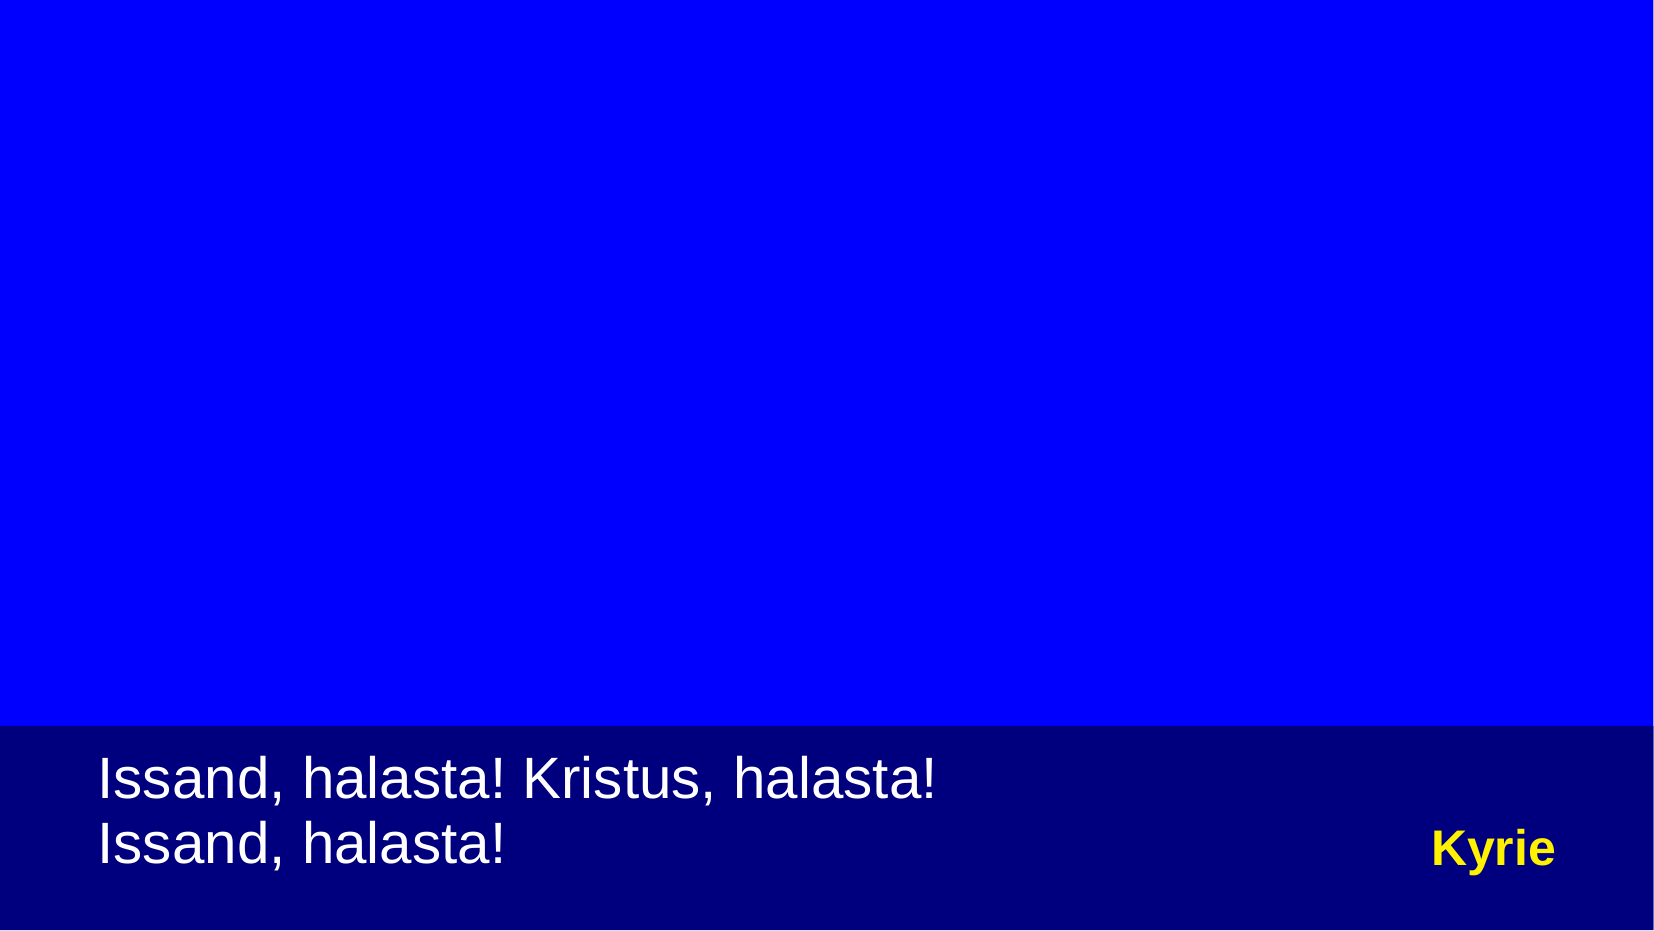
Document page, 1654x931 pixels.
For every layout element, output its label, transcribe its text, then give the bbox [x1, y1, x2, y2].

text_box Issand, halasta! Kristus, halasta! Issand, halasta! [82, 608, 1571, 884]
text_box [0, 725, 1654, 931]
text_box Kyrie [1416, 812, 1571, 884]
